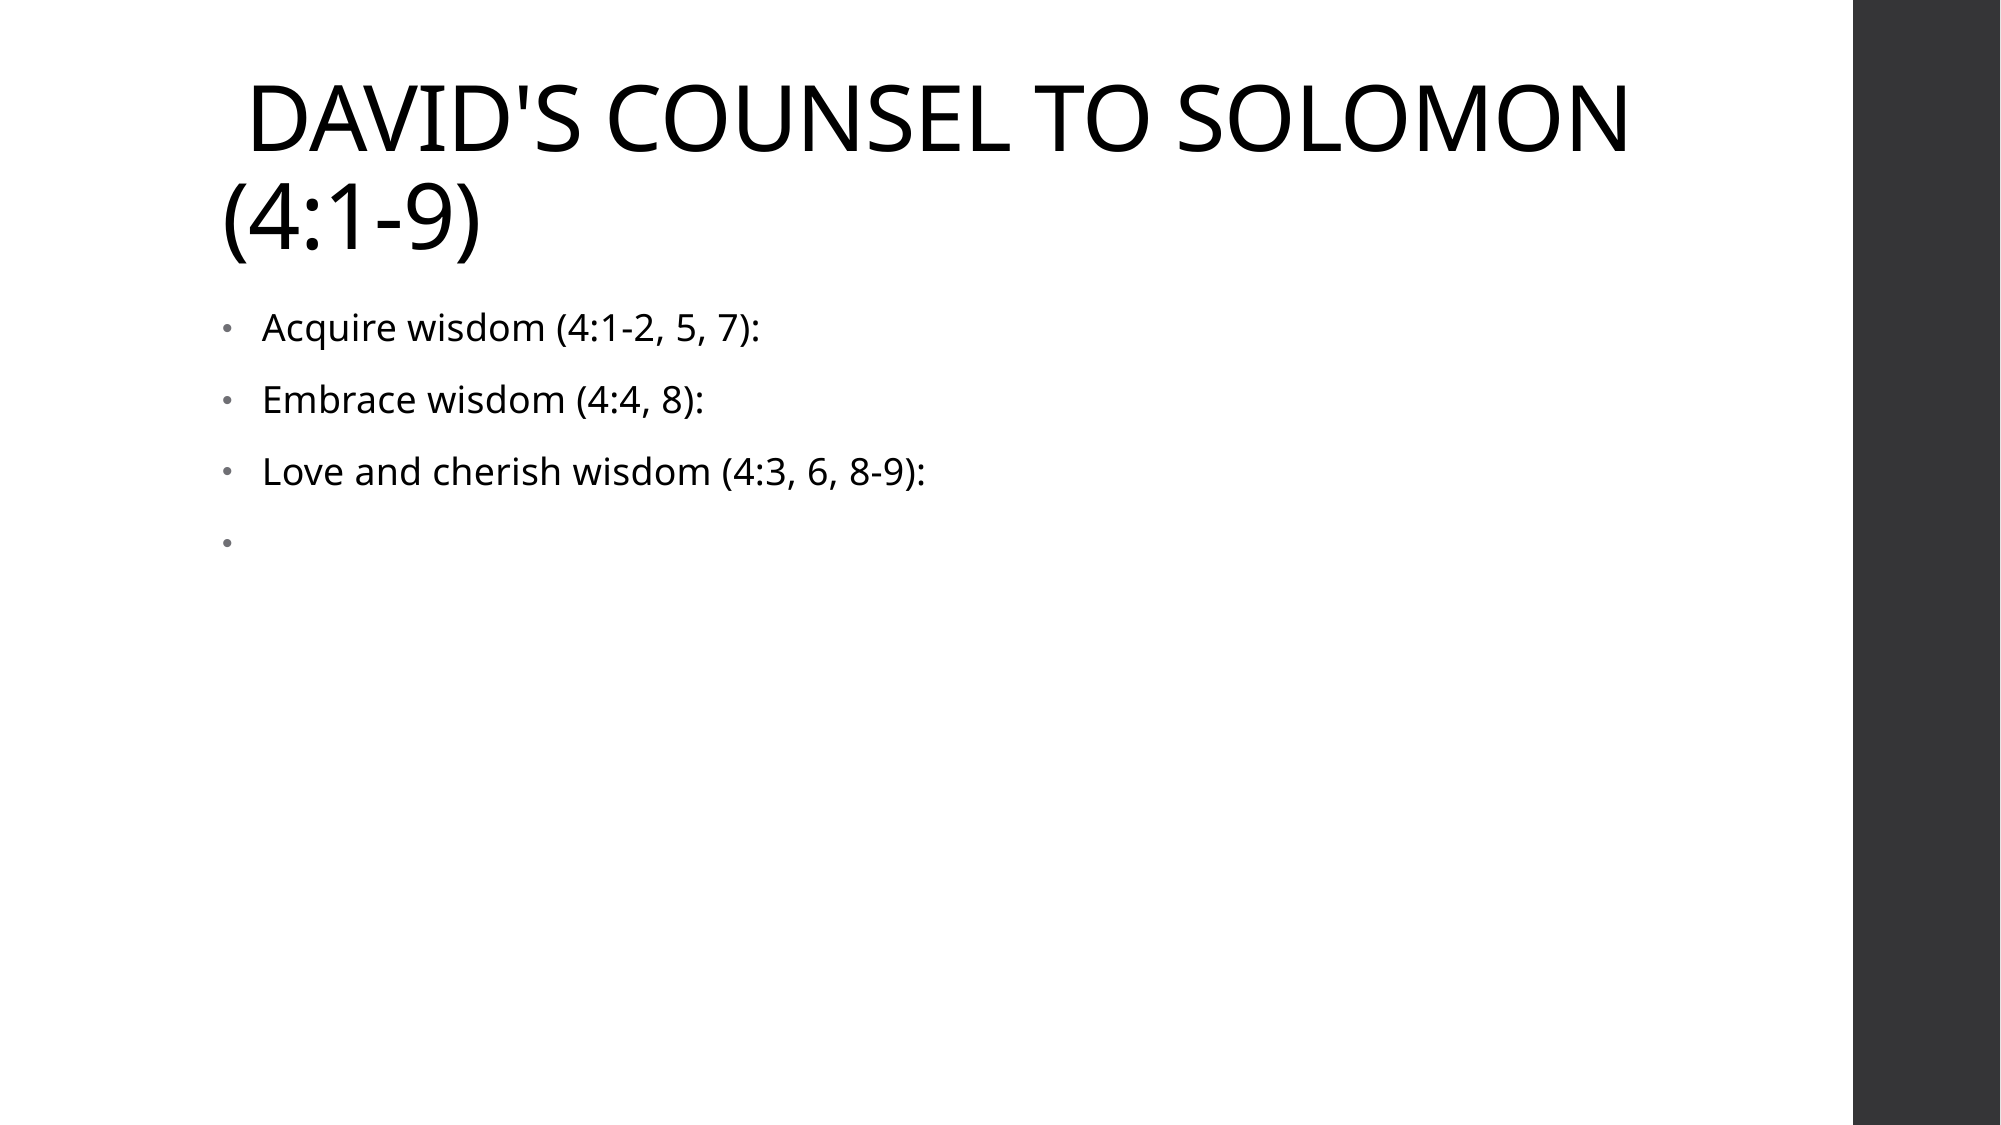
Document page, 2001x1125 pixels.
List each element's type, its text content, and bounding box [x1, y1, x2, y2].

list Acquire wisdom (4:1-2, 5, 7): Embrace wisdom (4:4, 8): Love and cherish wisdom (4:3, 6, 8-9): [206, 299, 1617, 1014]
title DAVID'S COUNSEL TO SOLOMON (4:1-9) [206, 60, 1797, 278]
